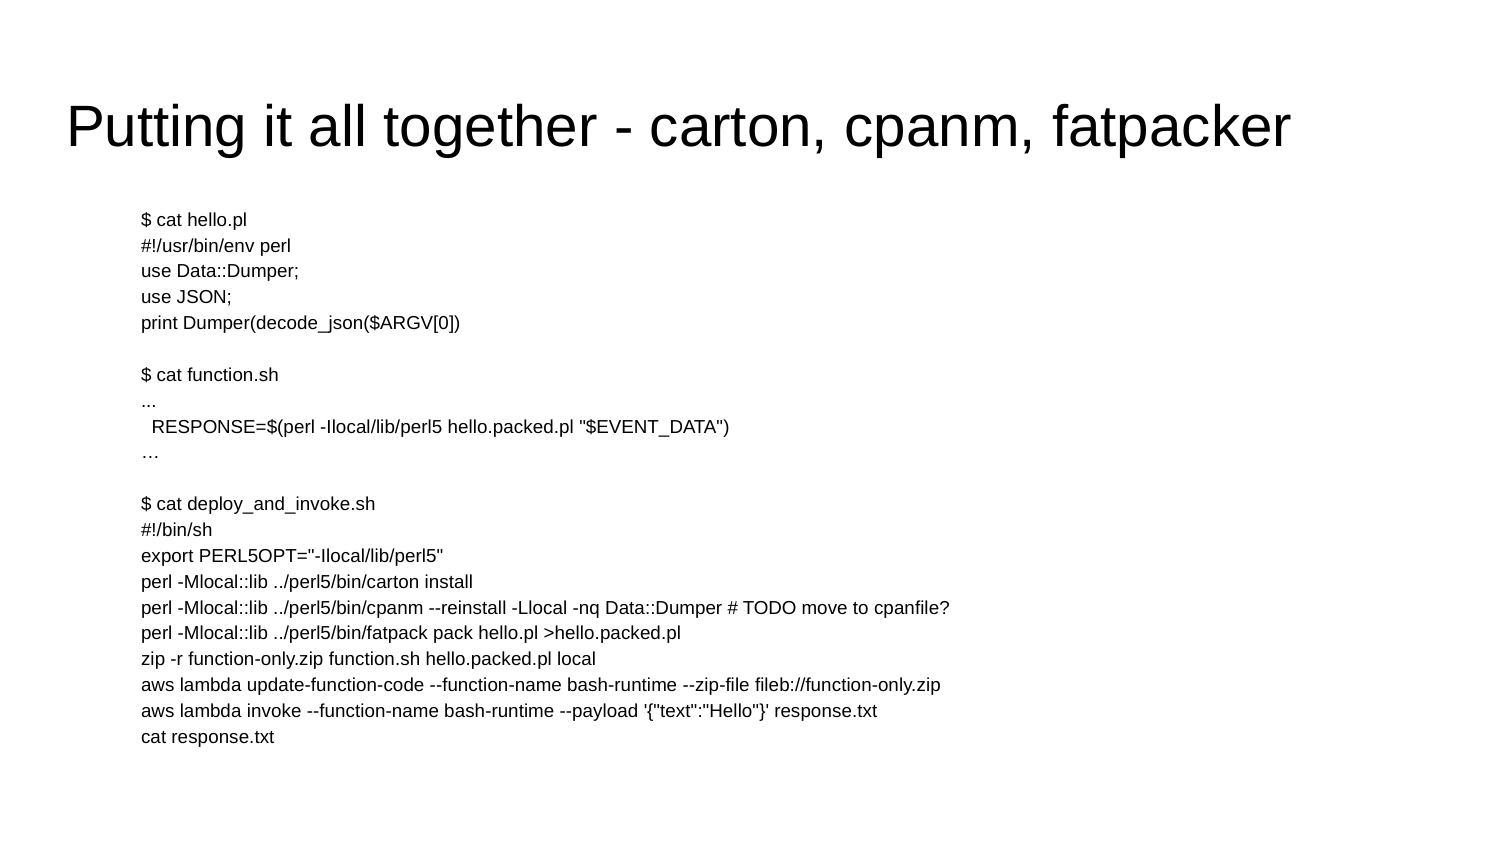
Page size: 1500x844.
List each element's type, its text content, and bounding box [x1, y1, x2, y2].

list $ cat hello.pl #!/usr/bin/env perl use Data::Dumper; use JSON; print Dumper(decode_json($ARGV[0]) $ cat function.sh ... RESPONSE=$(perl -Ilocal/lib/perl5 hello.packed.pl "$EVENT_DATA") … $ cat deploy_and_invoke.sh #!/bin/sh export PERL5OPT="-Ilocal/lib/perl5" perl -Mlocal::lib ../perl5/bin/carton install perl -Mlocal::lib ../perl5/bin/cpanm --reinstall -Llocal -nq Data::Dumper # TODO move to cpanfile? perl -Mlocal::lib ../perl5/bin/fatpack pack hello.pl >hello.packed.pl zip -r function-only.zip function.sh hello.packed.pl local aws lambda update-function-code --function-name bash-runtime --zip-file fileb://function-only.zip aws lambda invoke --function-name bash-runtime --payload '{"text":"Hello"}' response.txt cat response.txt [51, 189, 1449, 750]
title Putting it all together - carton, cpanm, fatpacker [51, 72, 1449, 167]
